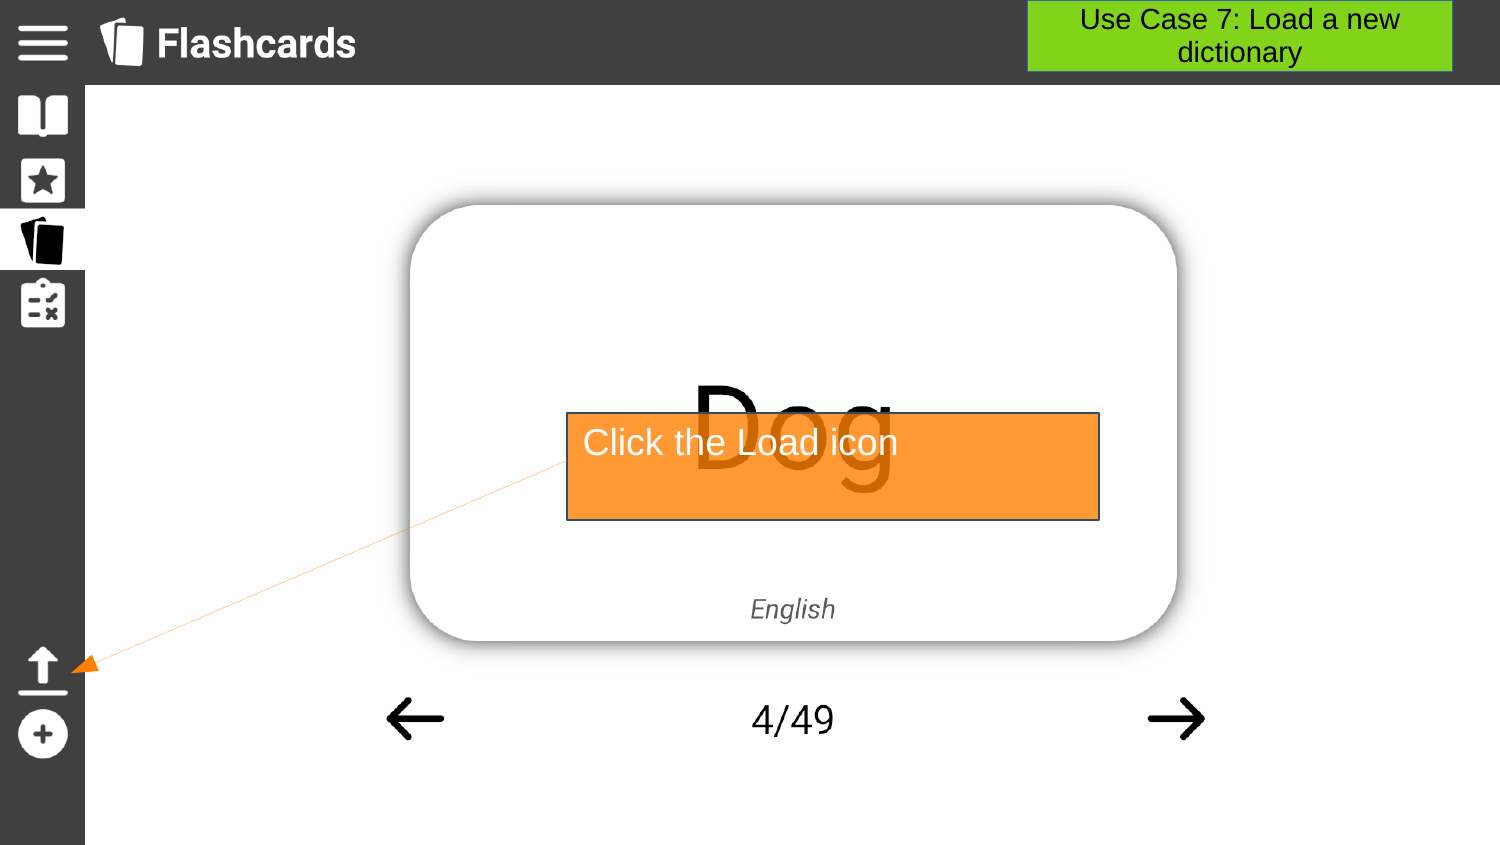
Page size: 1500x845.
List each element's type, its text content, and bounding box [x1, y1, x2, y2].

text_box Click the Load icon [566, 413, 1099, 520]
text_box Use Case 7: Load a new dictionary [1027, 0, 1453, 72]
picture [0, 0, 1500, 845]
